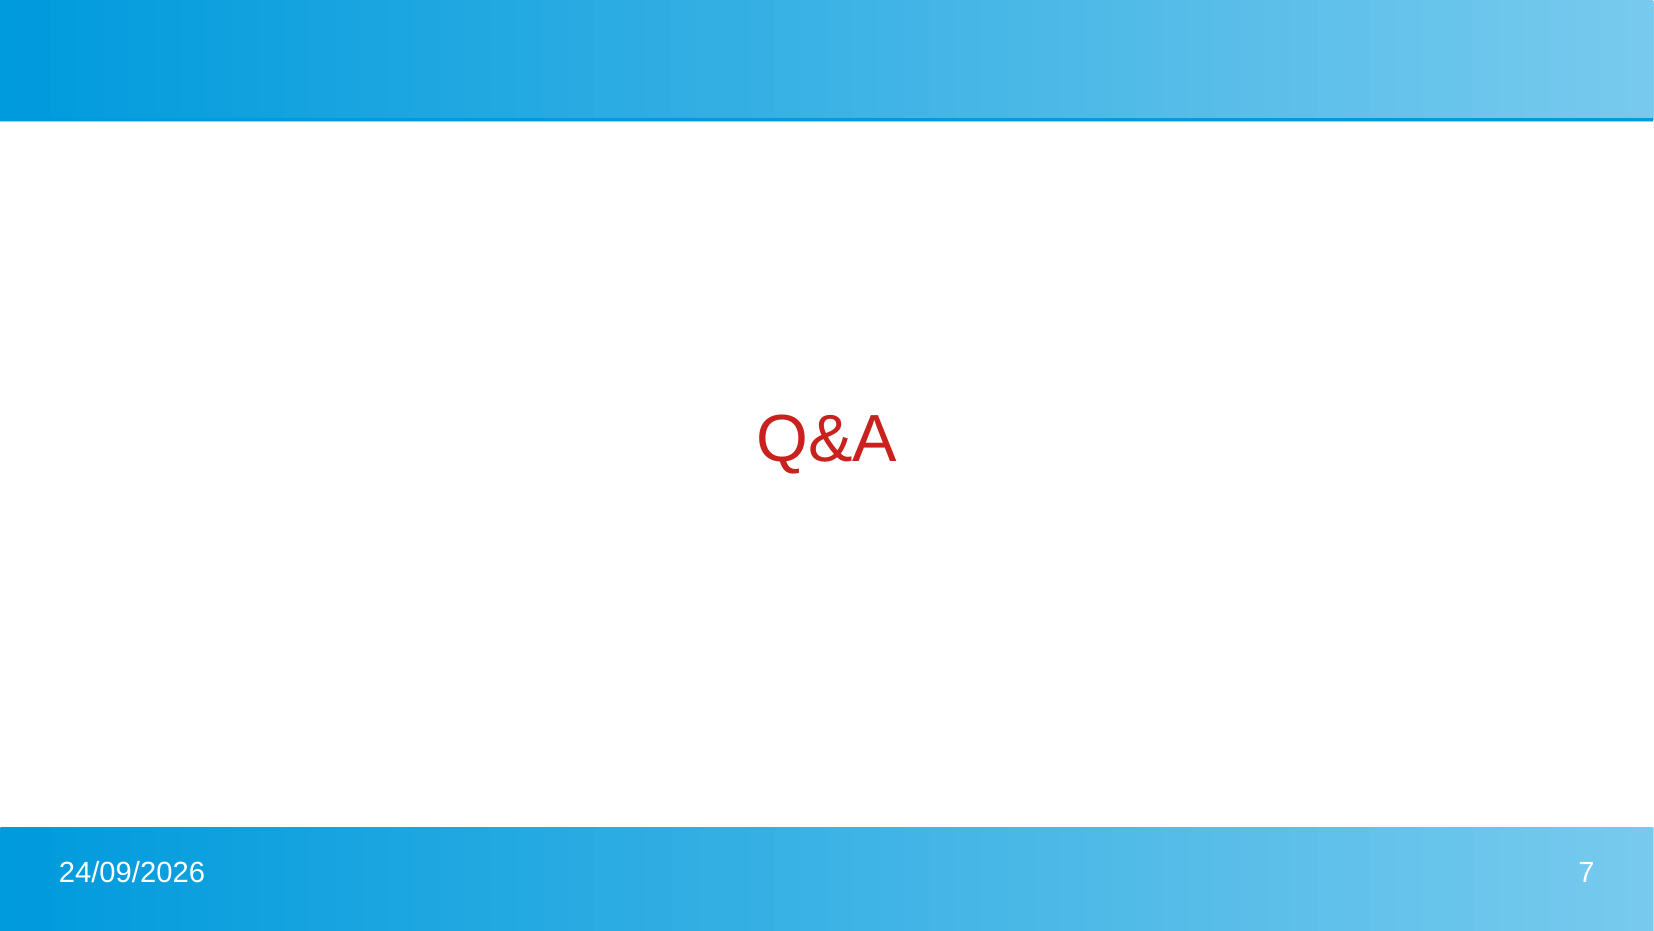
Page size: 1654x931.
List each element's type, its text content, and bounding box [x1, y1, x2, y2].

subtitle Q&A [59, 256, 1595, 621]
